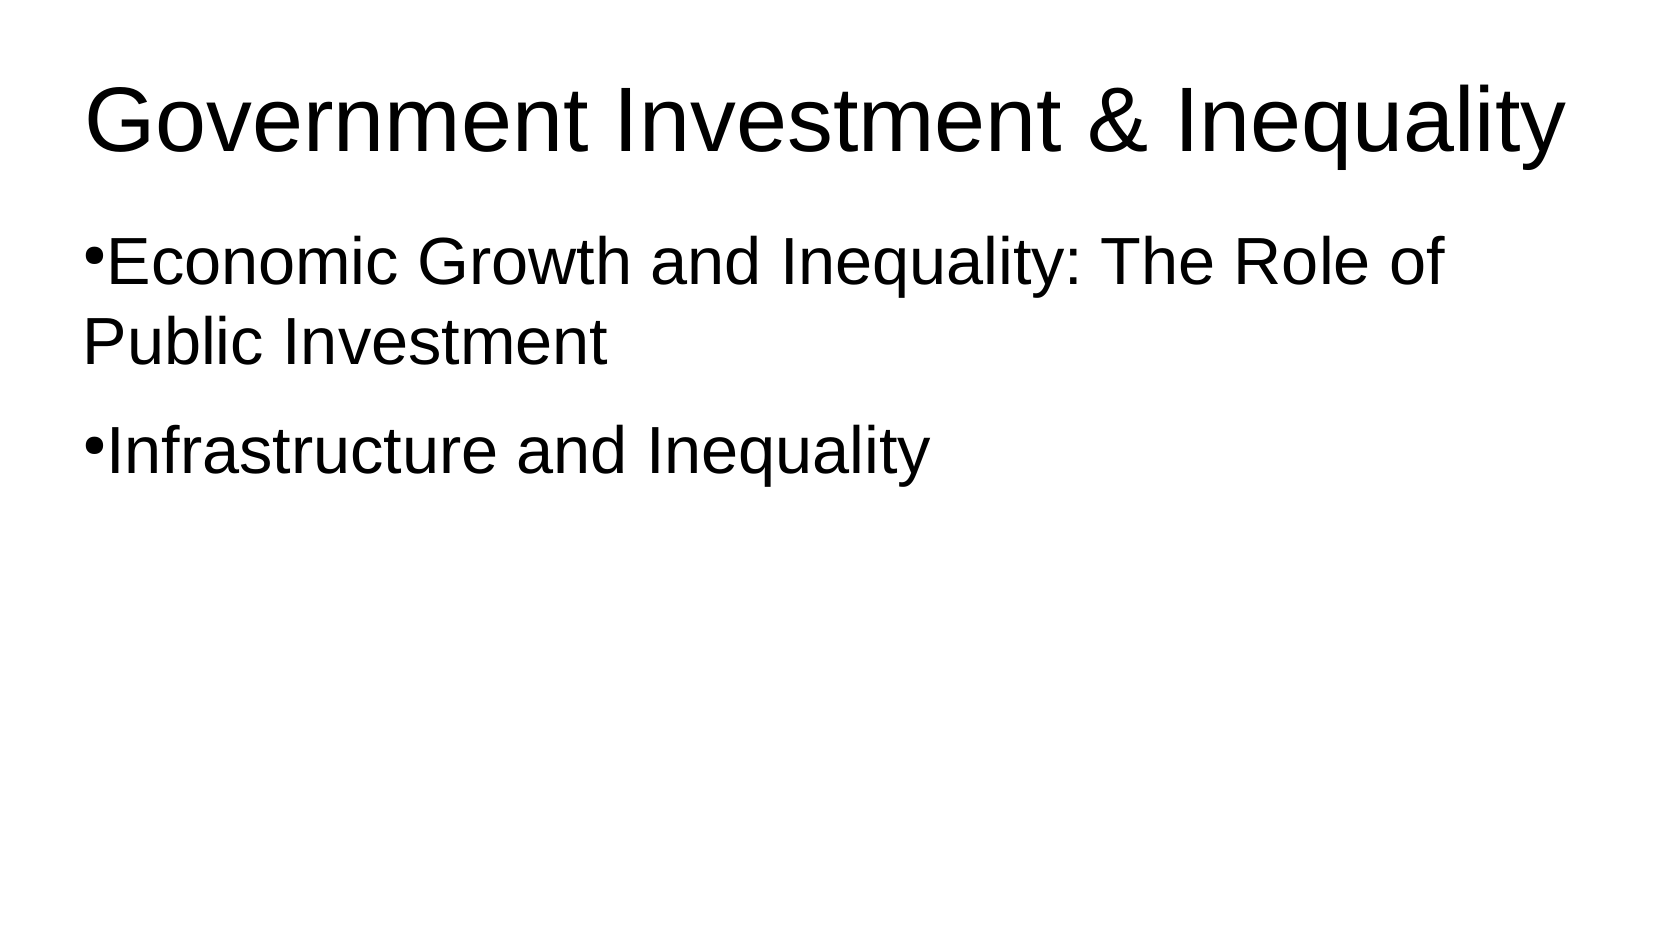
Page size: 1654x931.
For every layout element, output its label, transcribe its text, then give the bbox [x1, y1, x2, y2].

list Economic Growth and Inequality: The Role of Public Investment Infrastructure and Inequality [82, 217, 1571, 758]
title Government Investment & Inequality [82, 37, 1571, 193]
